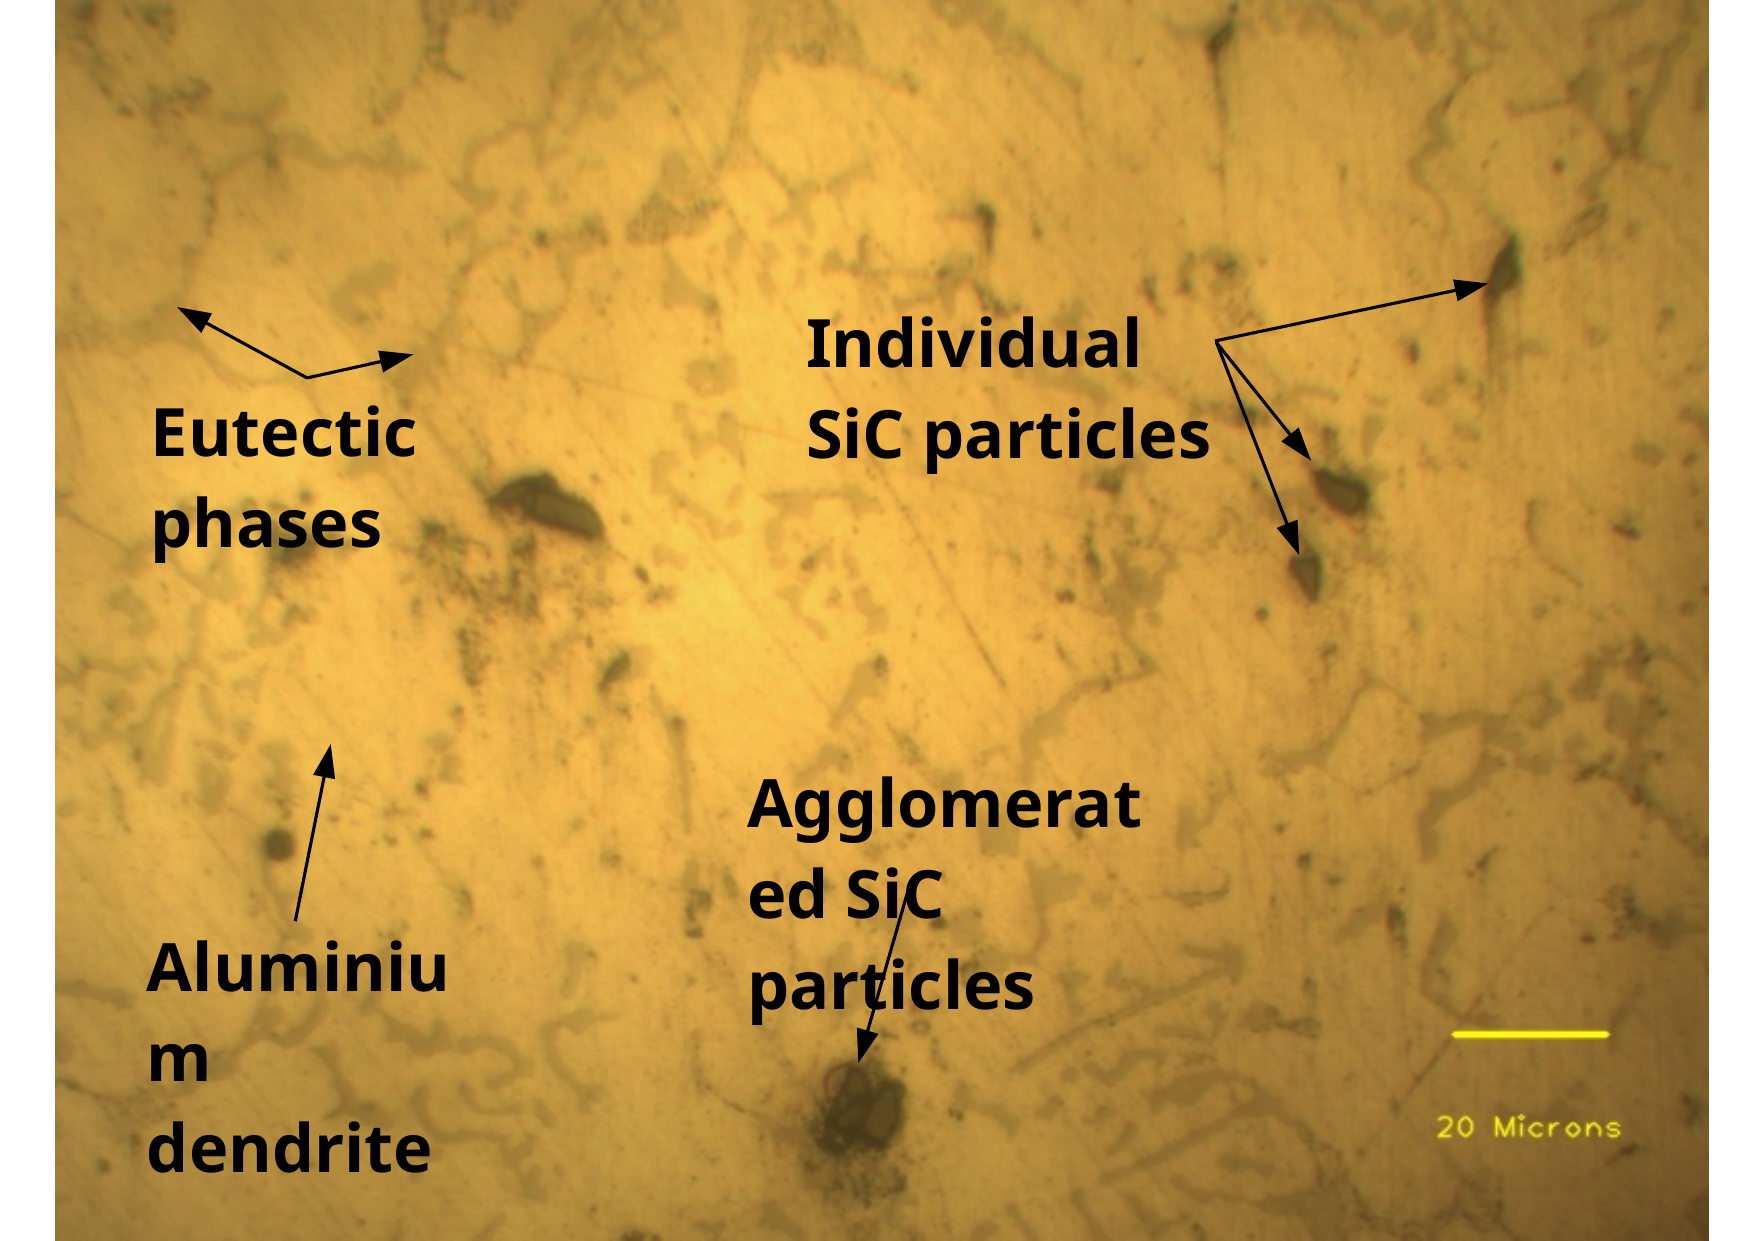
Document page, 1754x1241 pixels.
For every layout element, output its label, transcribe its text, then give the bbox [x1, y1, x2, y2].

text_box Aluminium dendrite [132, 912, 508, 1111]
text_box Eutectic phases [135, 377, 650, 461]
text_box Agglomerated SiC particles [732, 749, 1171, 898]
text_box Individual SiC particles [791, 288, 1230, 438]
picture [55, 0, 1709, 1241]
